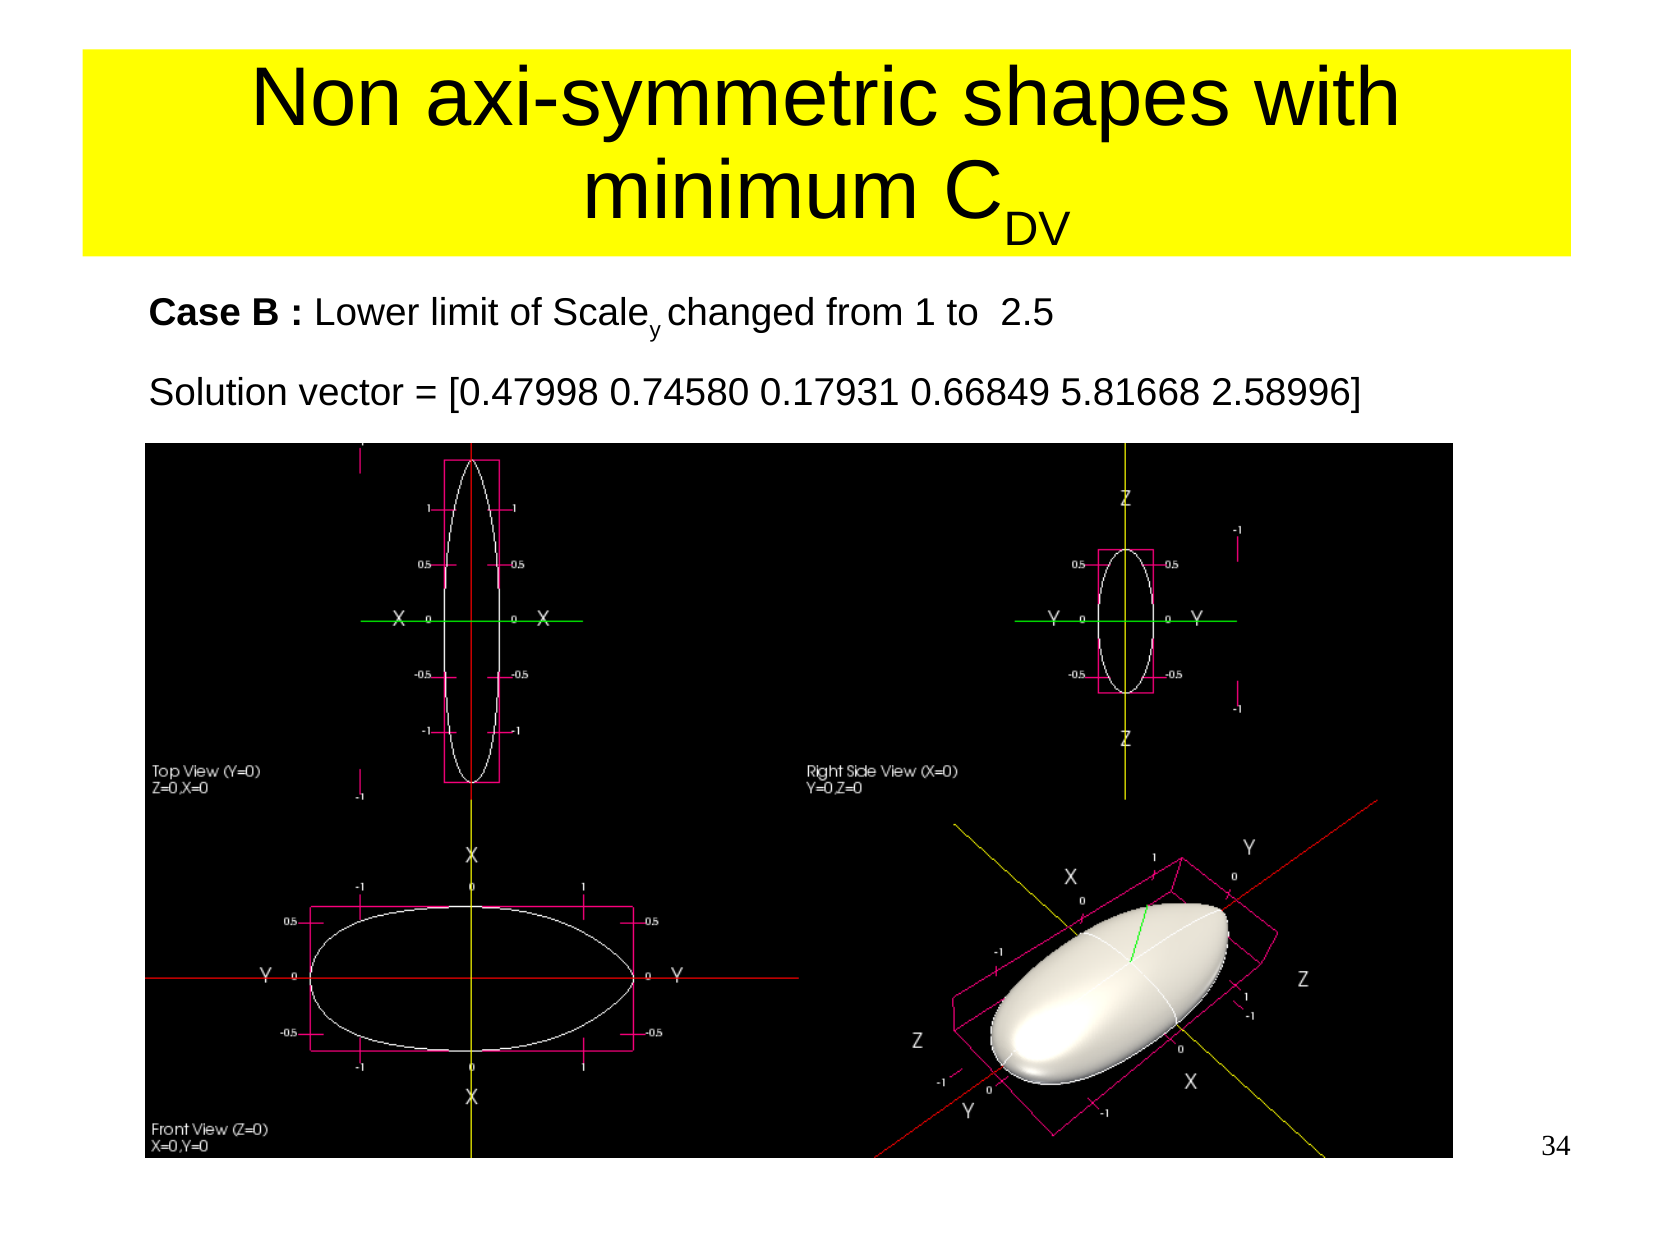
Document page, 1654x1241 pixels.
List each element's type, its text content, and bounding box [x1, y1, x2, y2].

title Non axi-symmetric shapes with minimum CDV [82, 49, 1571, 257]
list Case B : Lower limit of Scaley changed from 1 to 2.5 Solution vector = [0.47998 0.74580 0.17931 0.66849 5.81668 2.58996] [82, 290, 1571, 414]
picture [145, 443, 1453, 1158]
